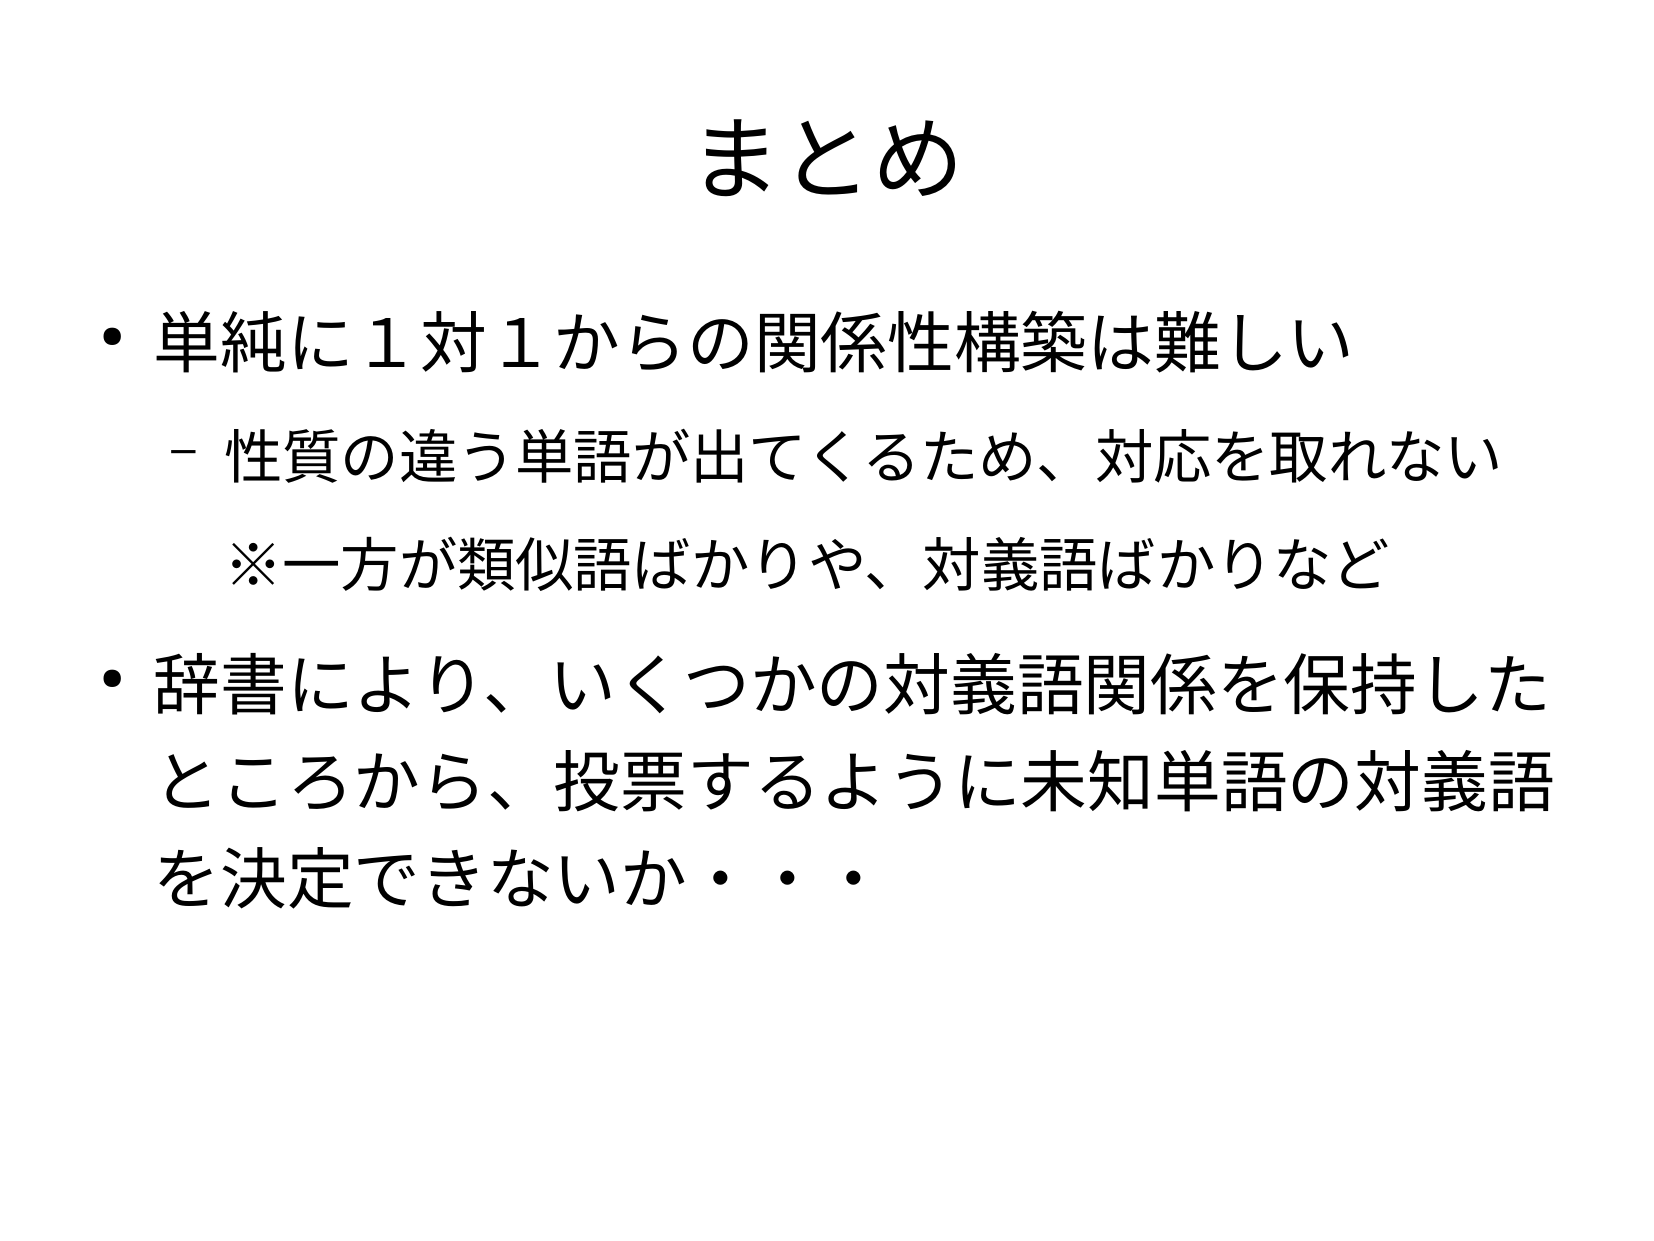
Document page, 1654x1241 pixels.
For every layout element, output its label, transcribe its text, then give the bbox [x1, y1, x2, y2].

list 単純に１対１からの関係性構築は難しい 性質の違う単語が出てくるため、対応を取れない ※一方が類似語ばかりや、対義語ばかりなど 辞書により、いくつかの対義語関係を保持したところから、投票するように未知単語の対義語を決定できないか・・・ [82, 290, 1571, 1010]
title まとめ [82, 49, 1571, 257]
